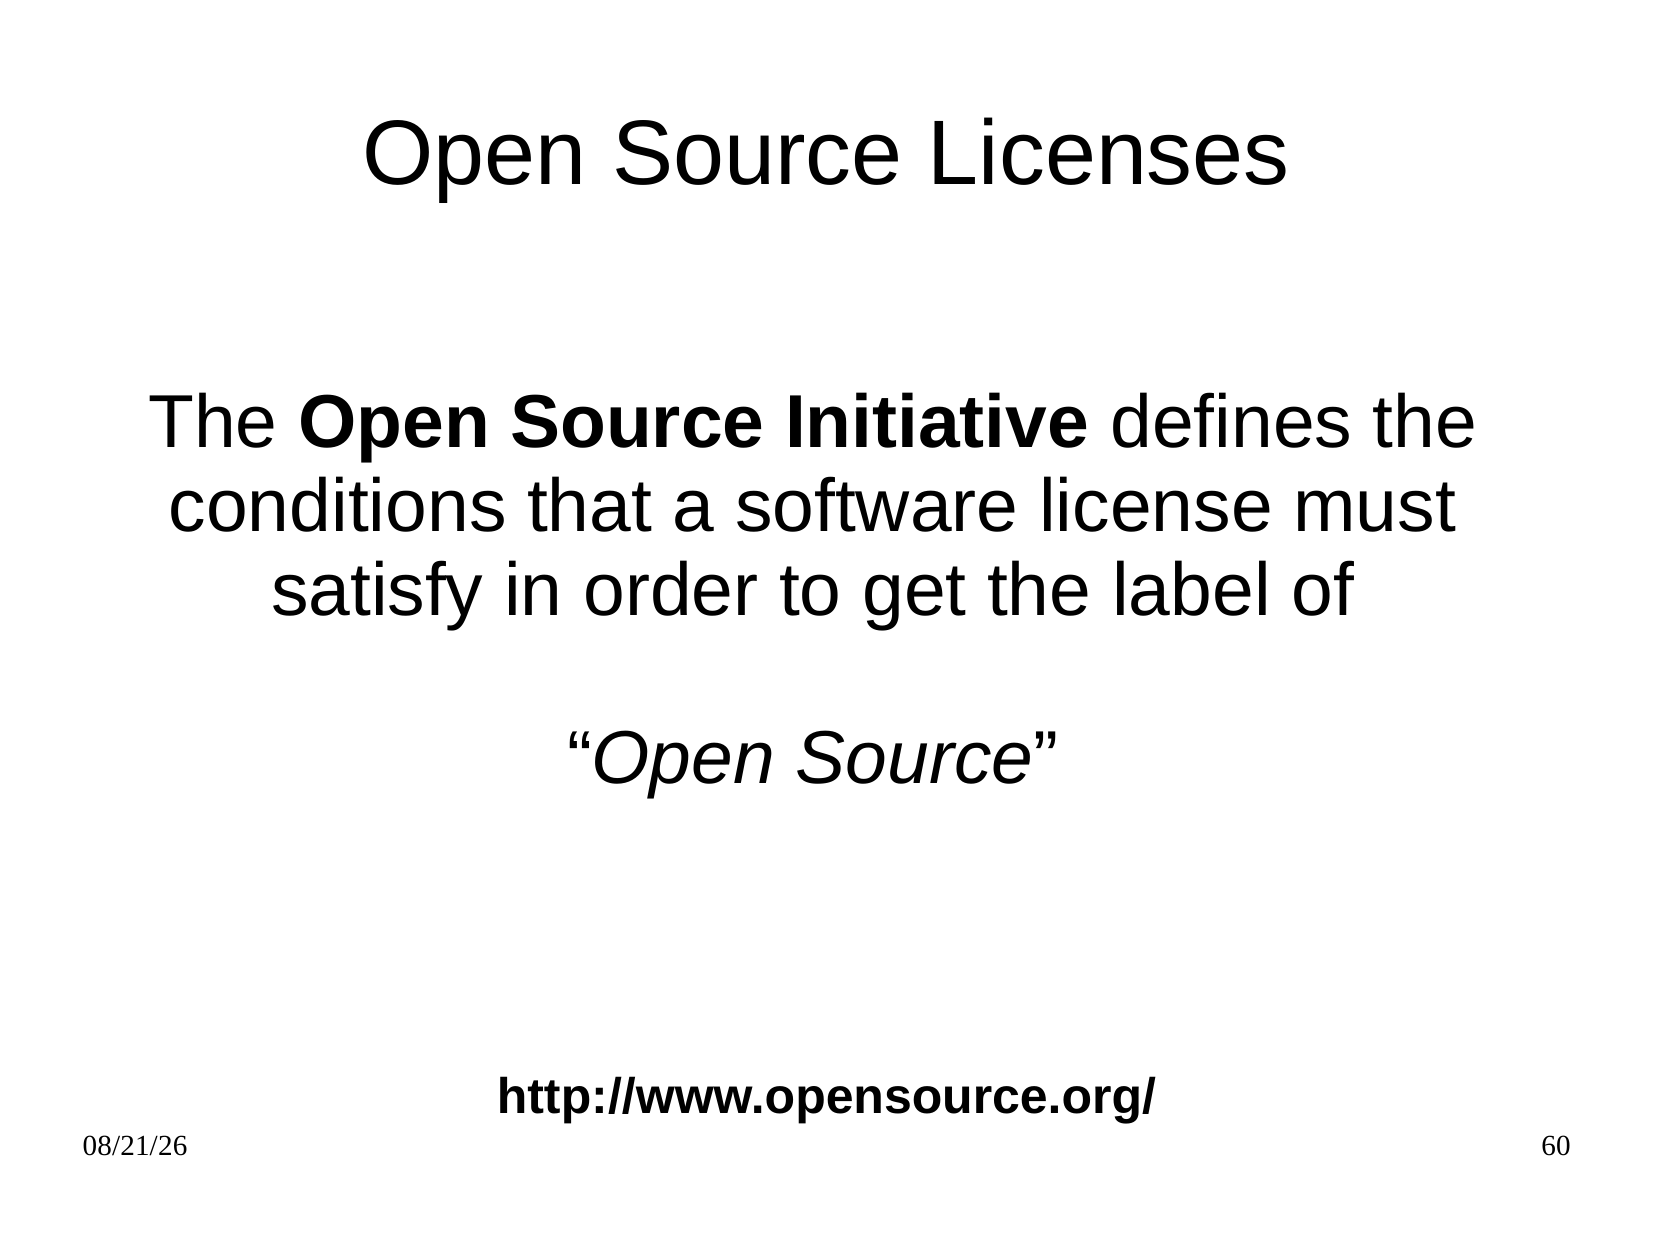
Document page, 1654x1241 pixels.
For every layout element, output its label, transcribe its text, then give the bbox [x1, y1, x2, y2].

text_box The Open Source Initiative defines the conditions that a software license must satisfy in order to get the label of “Open Source” [96, 371, 1530, 808]
title Open Source Licenses [82, 49, 1571, 257]
text_box http://www.opensource.org/ [192, 1060, 1461, 1133]
